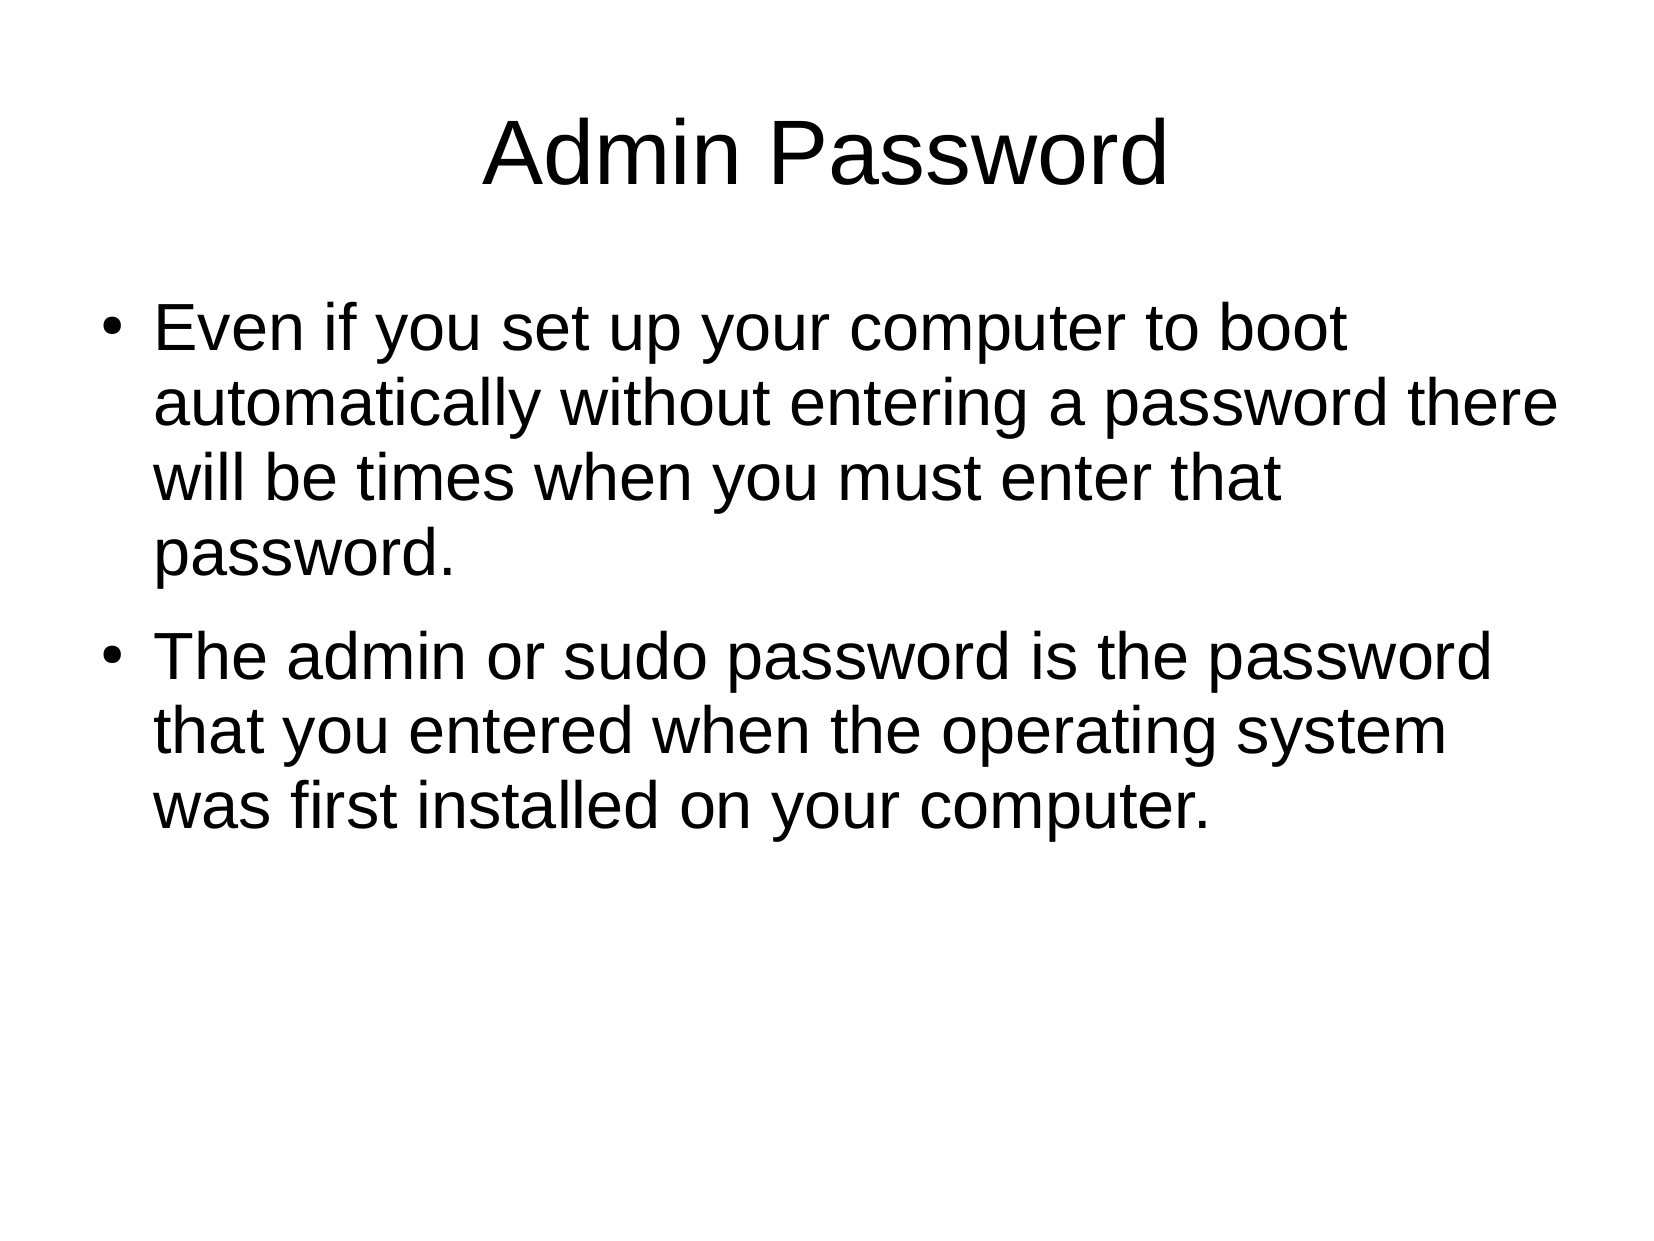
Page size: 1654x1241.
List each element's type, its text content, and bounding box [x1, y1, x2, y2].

title Admin Password [82, 49, 1571, 257]
list Even if you set up your computer to boot automatically without entering a password there will be times when you must enter that password. The admin or sudo password is the password that you entered when the operating system was first installed on your computer. [82, 290, 1571, 1010]
